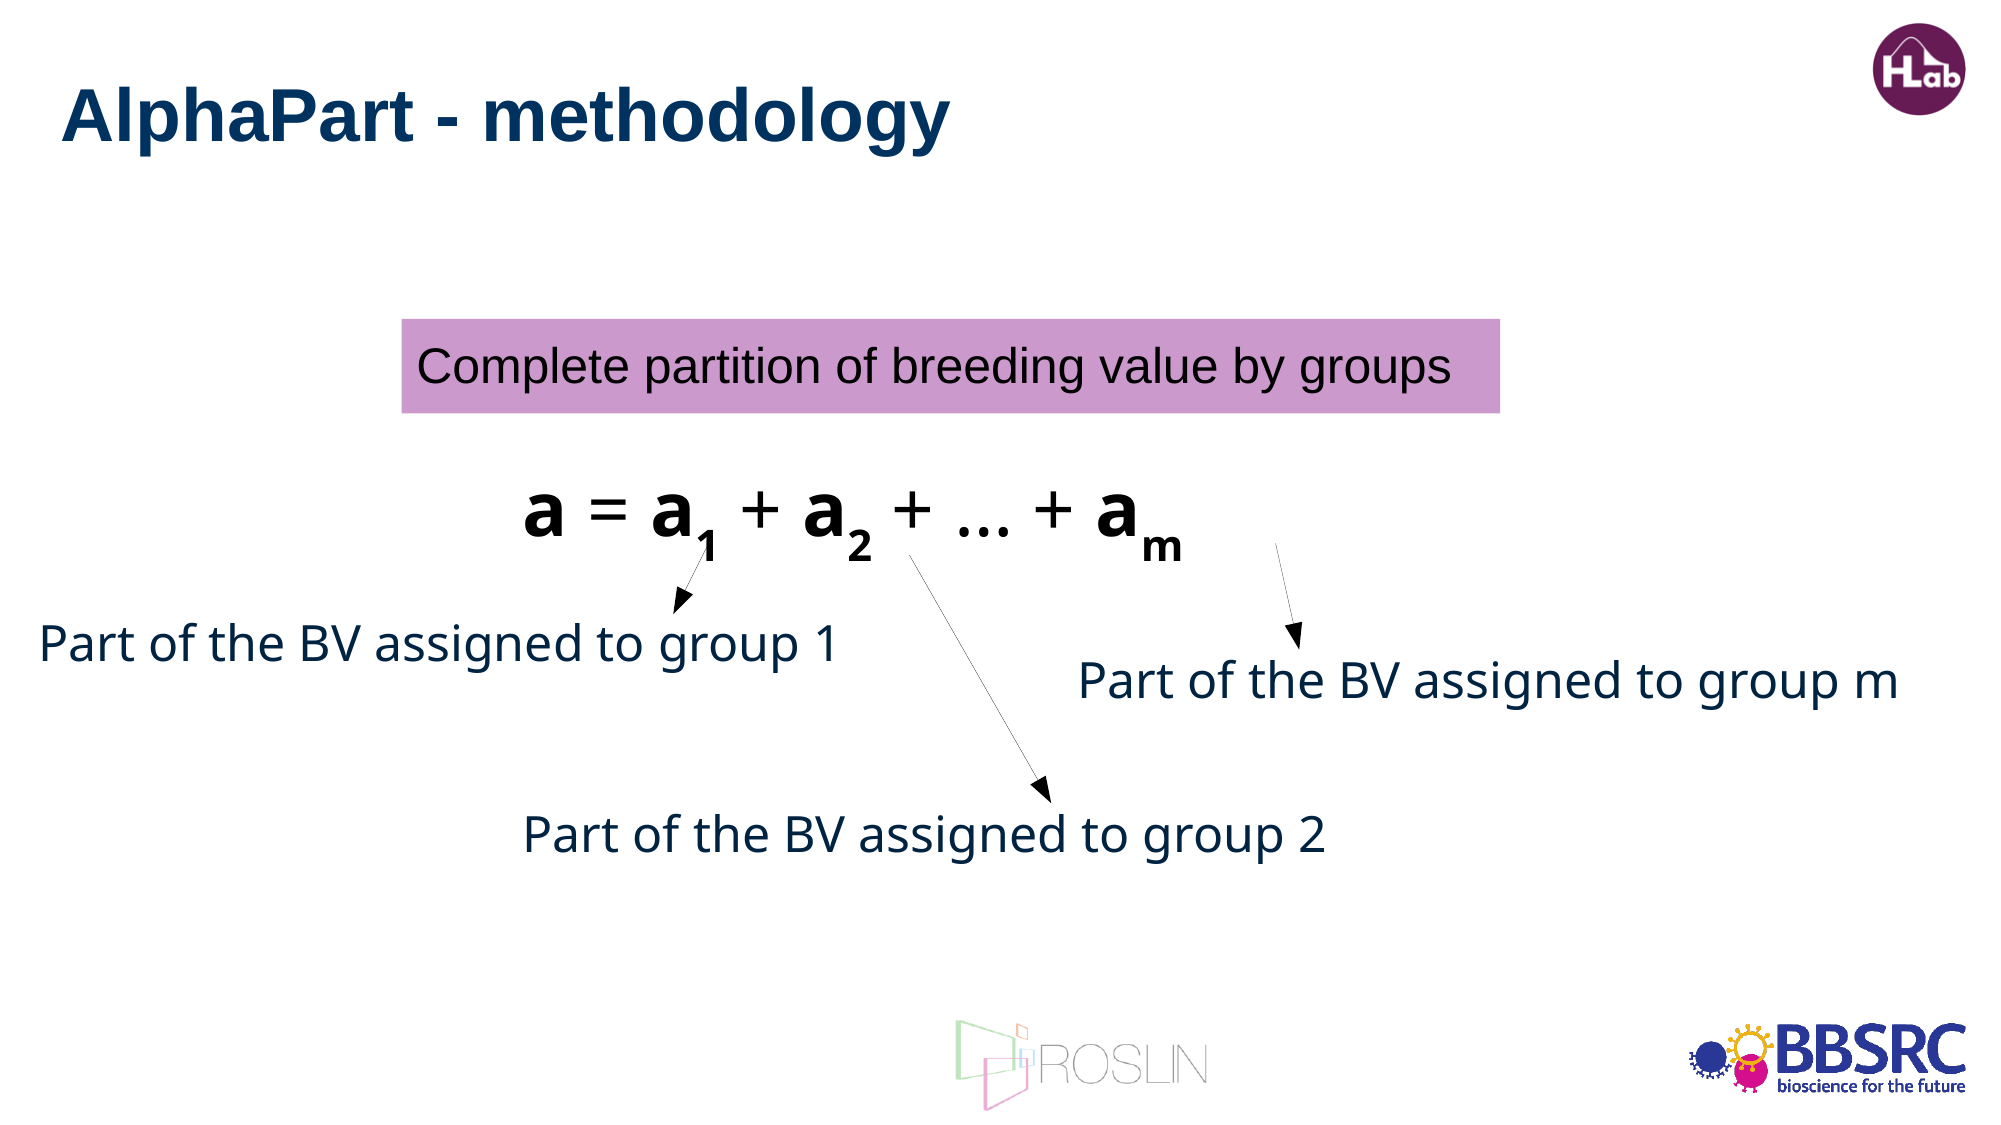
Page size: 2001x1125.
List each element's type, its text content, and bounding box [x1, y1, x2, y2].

text_box Part of the BV assigned to group 1 [23, 600, 934, 674]
picture [1687, 1020, 1966, 1099]
text_box Complete partition of breeding value by groups [401, 318, 1501, 414]
picture [1872, 21, 1966, 116]
text_box Part of the BV assigned to group 2 [507, 791, 1418, 865]
text_box Part of the BV assigned to group m [1062, 637, 1973, 711]
picture [948, 985, 1220, 1125]
text_box a = a1 + a2 + … + am [507, 448, 1394, 591]
text_box AlphaPart - methodology [46, 59, 1926, 166]
